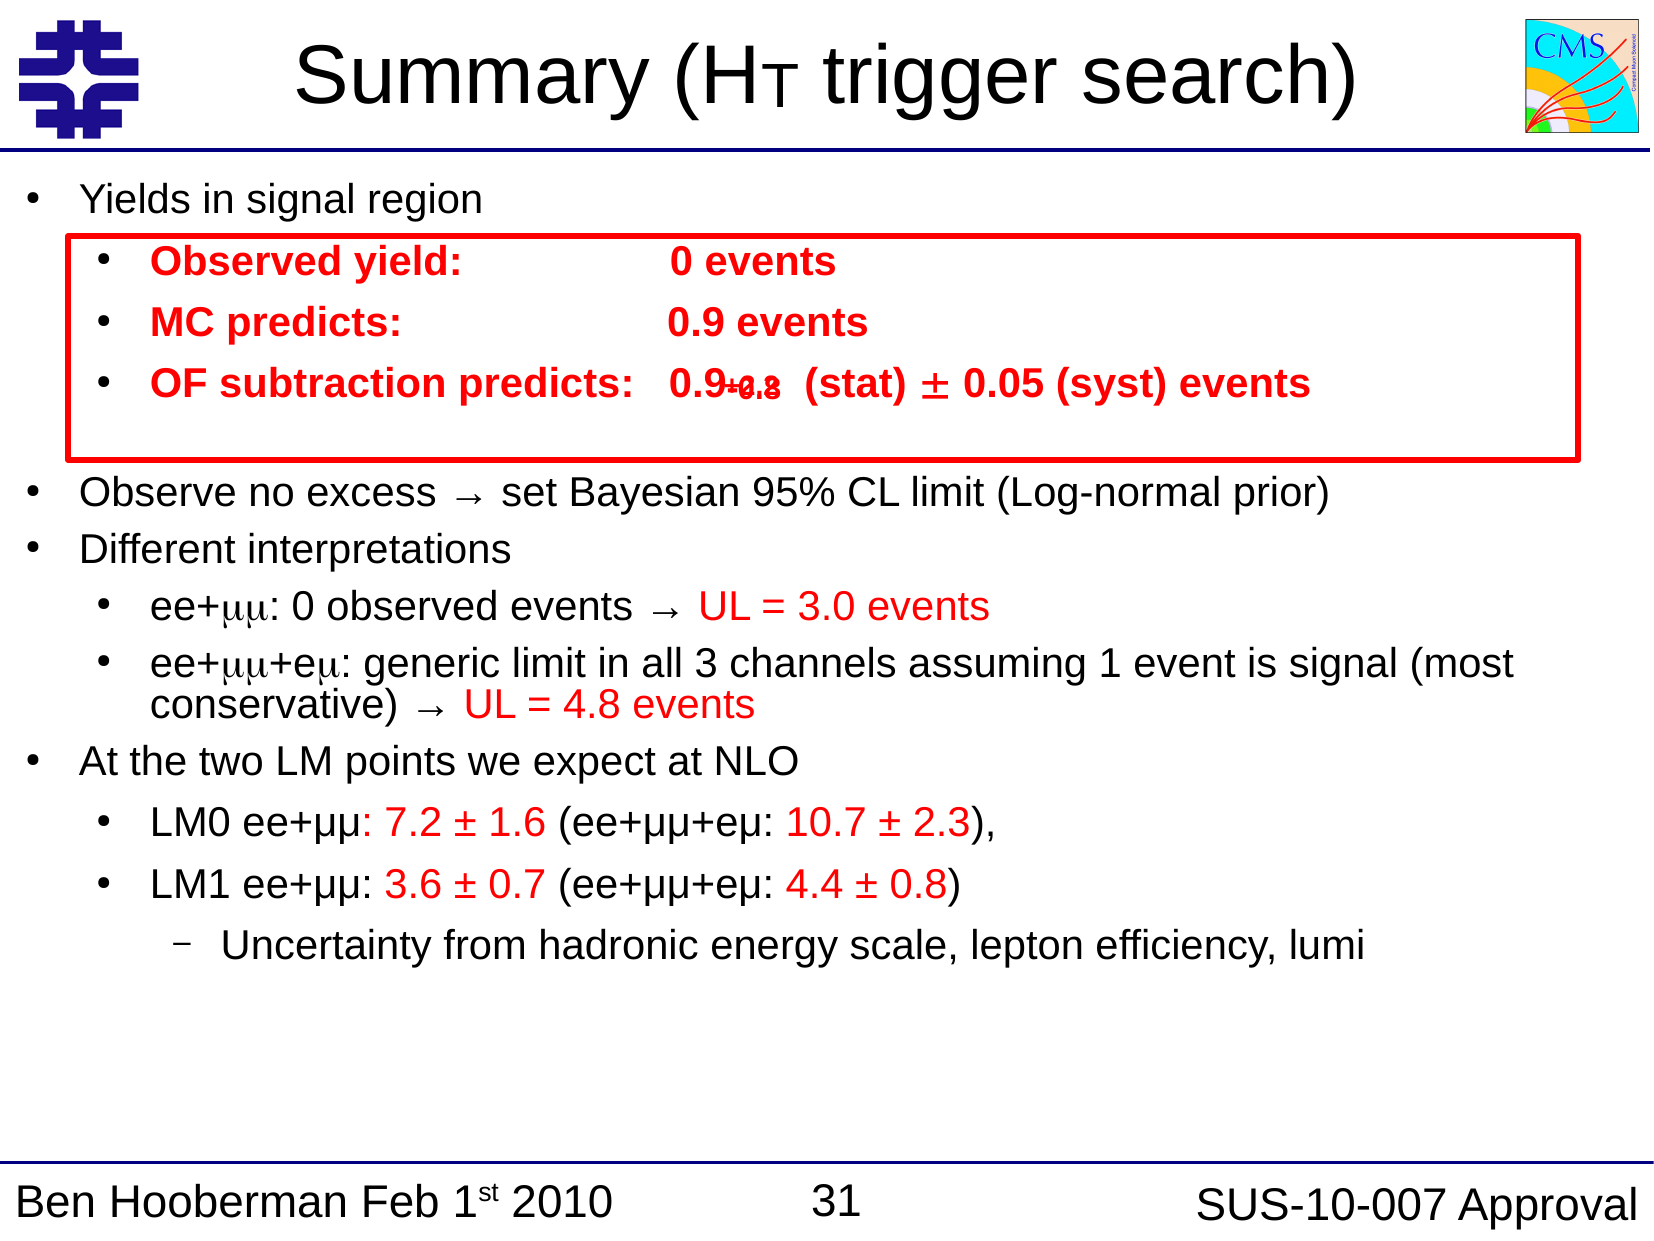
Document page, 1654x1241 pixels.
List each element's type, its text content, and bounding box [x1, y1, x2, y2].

text_box +2.2 [709, 361, 953, 426]
list Yields in signal region Observed yield: 0 events MC predicts: 0.9 events OF subtraction predicts: 0.9-0.8 (stat)  0.05 (syst) events Observe no excess → set Bayesian 95% CL limit (Log-normal prior) Different interpretations ee+mm: 0 observed events → UL = 3.0 events ee+mm+em: generic limit in all 3 channels assuming 1 event is signal (most conservative) → UL = 4.8 events At the two LM points we expect at NLO LM0 ee+μμ: 7.2 ± 1.6 (ee+μμ+eμ: 10.7 ± 2.3), LM1 ee+μμ: 3.6 ± 0.7 (ee+μμ+eμ: 4.4 ± 0.8) Uncertainty from hadronic energy scale, lepton efficiency, lumi [7, 175, 1639, 1241]
title Summary (HT trigger search) [0, 0, 1654, 151]
